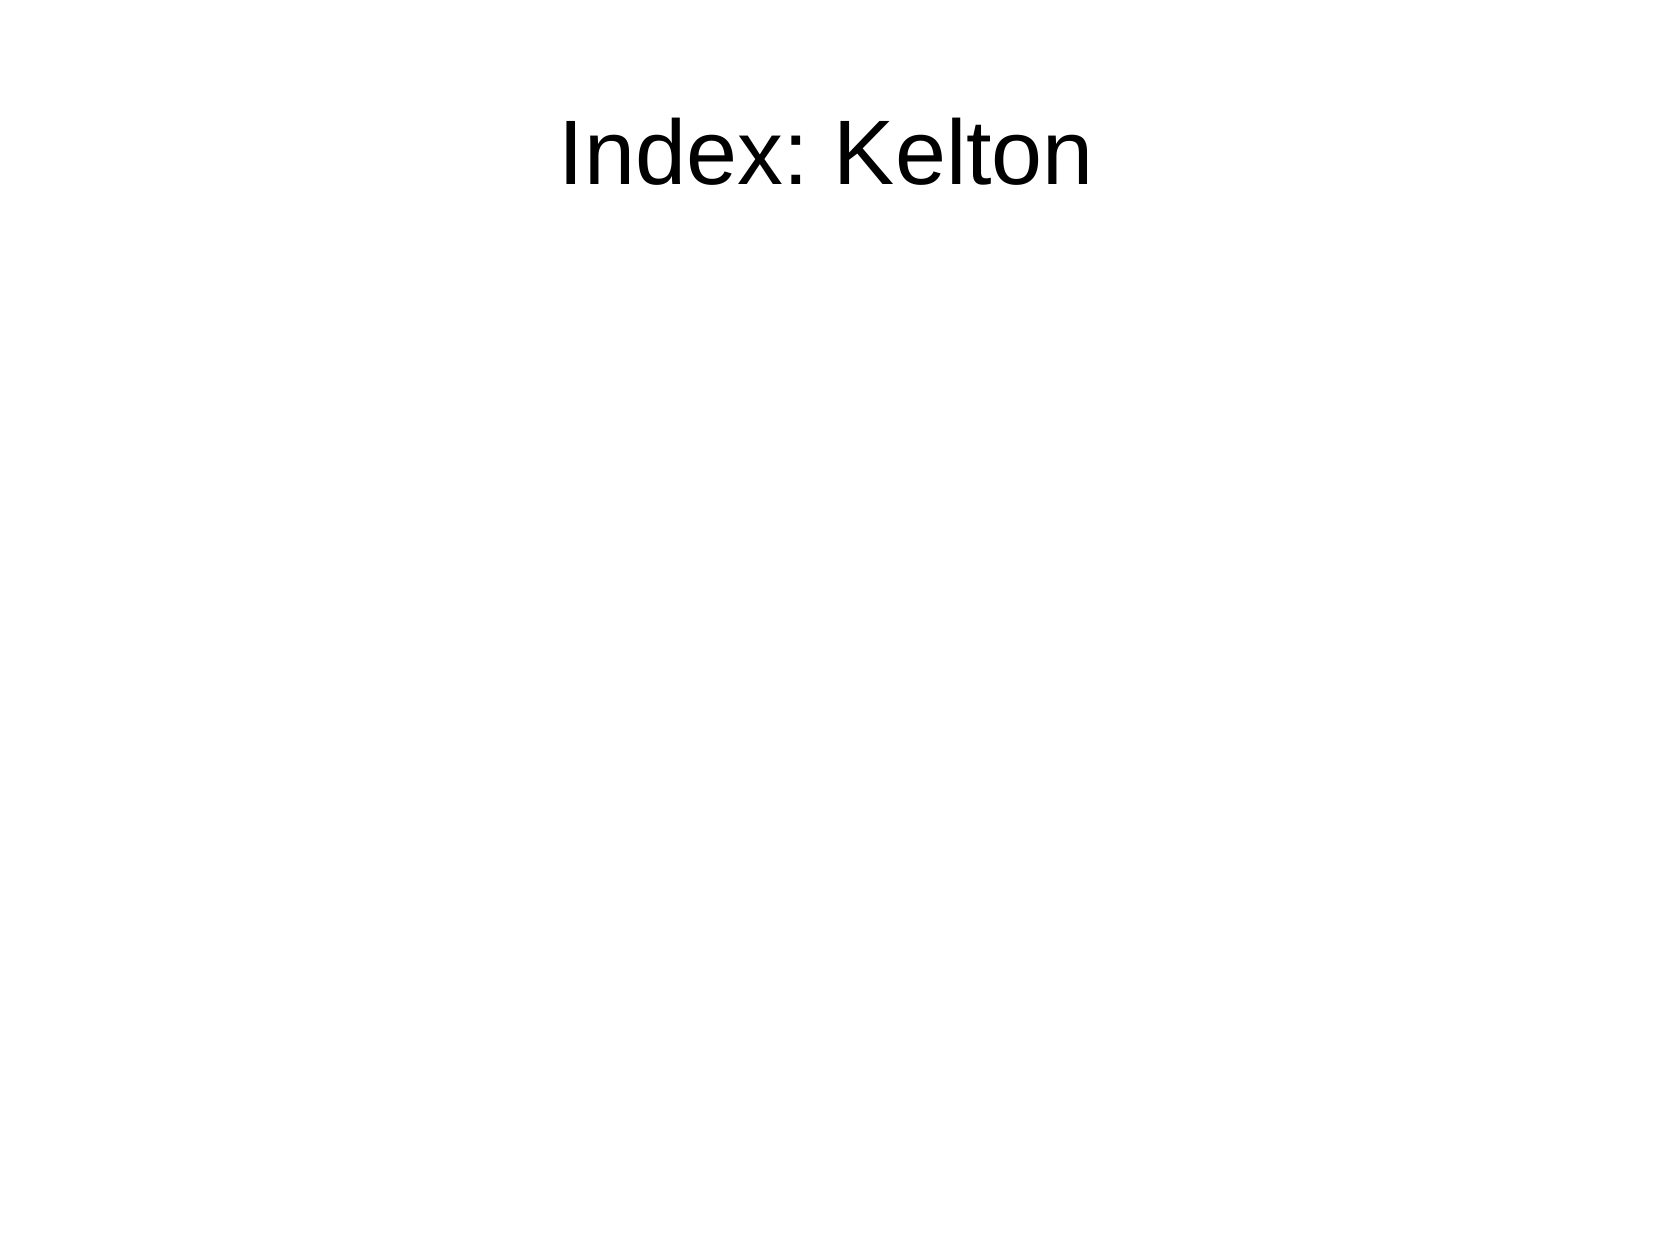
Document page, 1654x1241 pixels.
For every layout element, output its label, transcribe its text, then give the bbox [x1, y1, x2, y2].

title Index: Kelton [82, 49, 1571, 257]
